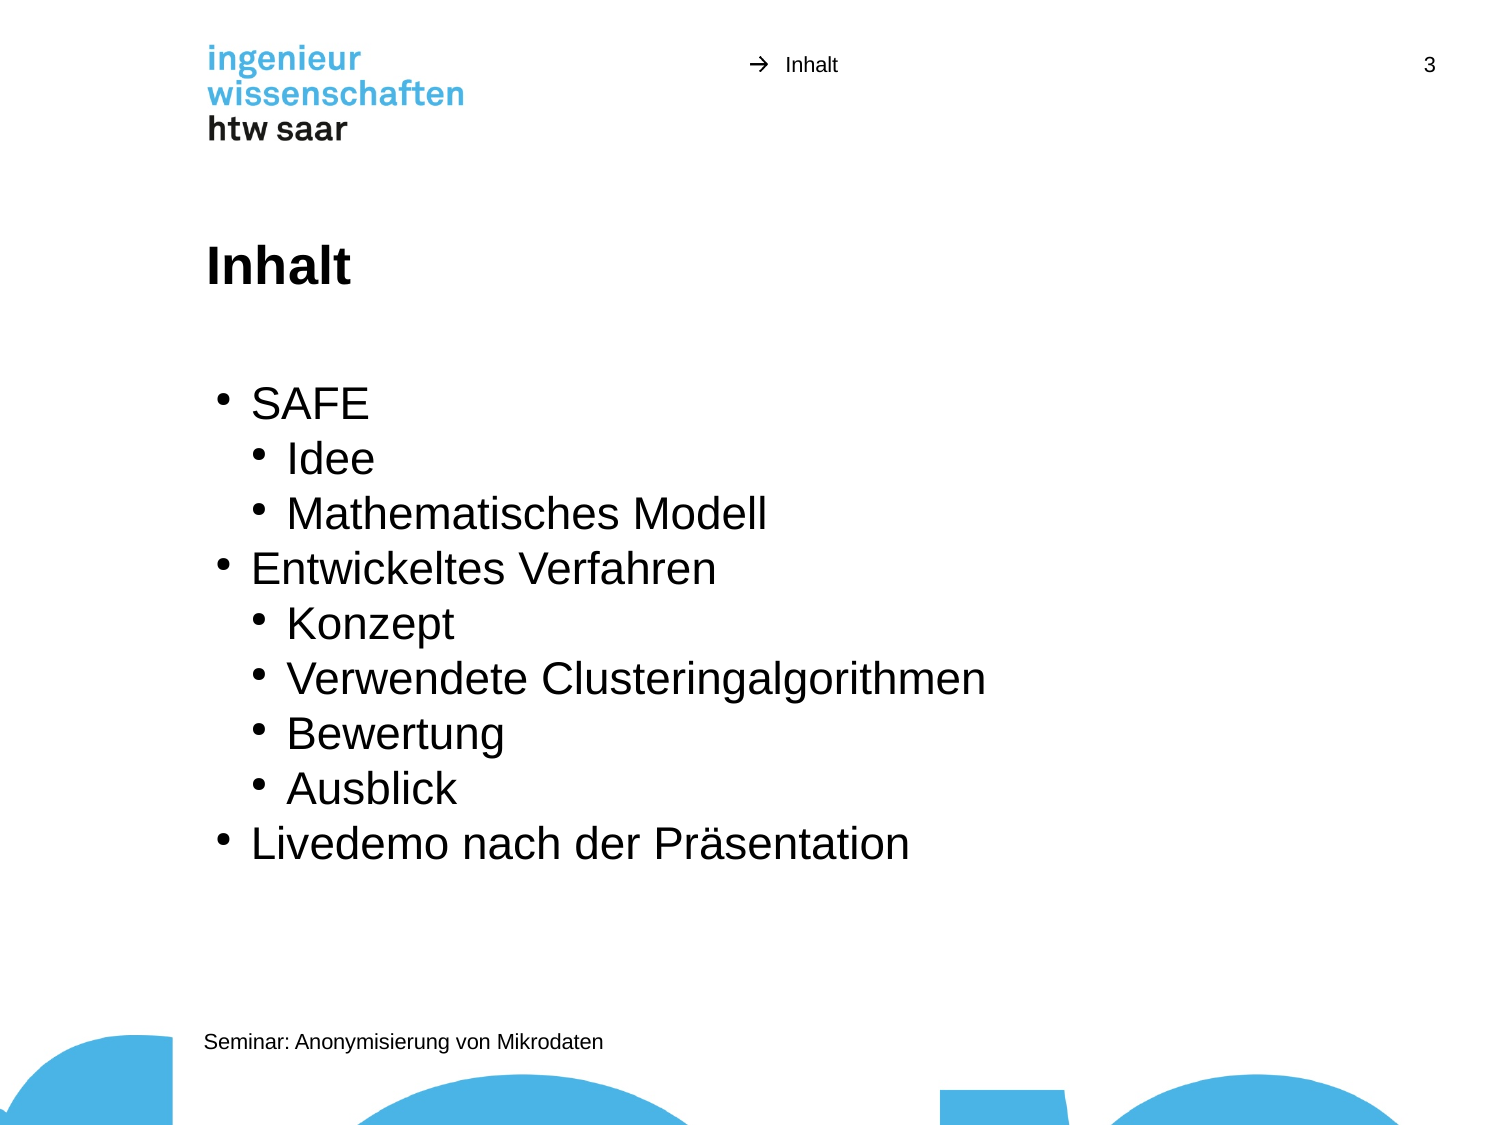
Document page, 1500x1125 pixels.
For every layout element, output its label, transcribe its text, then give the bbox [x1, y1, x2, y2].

footer Seminar: Anonymisierung von Mikrodaten [200, 1011, 676, 1072]
picture [0, 0, 1500, 1125]
text_box Inhalt [200, 224, 1270, 324]
slide_number <Nummer> [1341, 34, 1442, 94]
text_box SAFE Idee Mathematisches Modell Entwickeltes Verfahren Konzept Verwendete Clusteringalgorithmen Bewertung Ausblick Livedemo nach der Präsentation [200, 366, 1217, 628]
slide_number Inhalt [779, 34, 1312, 94]
